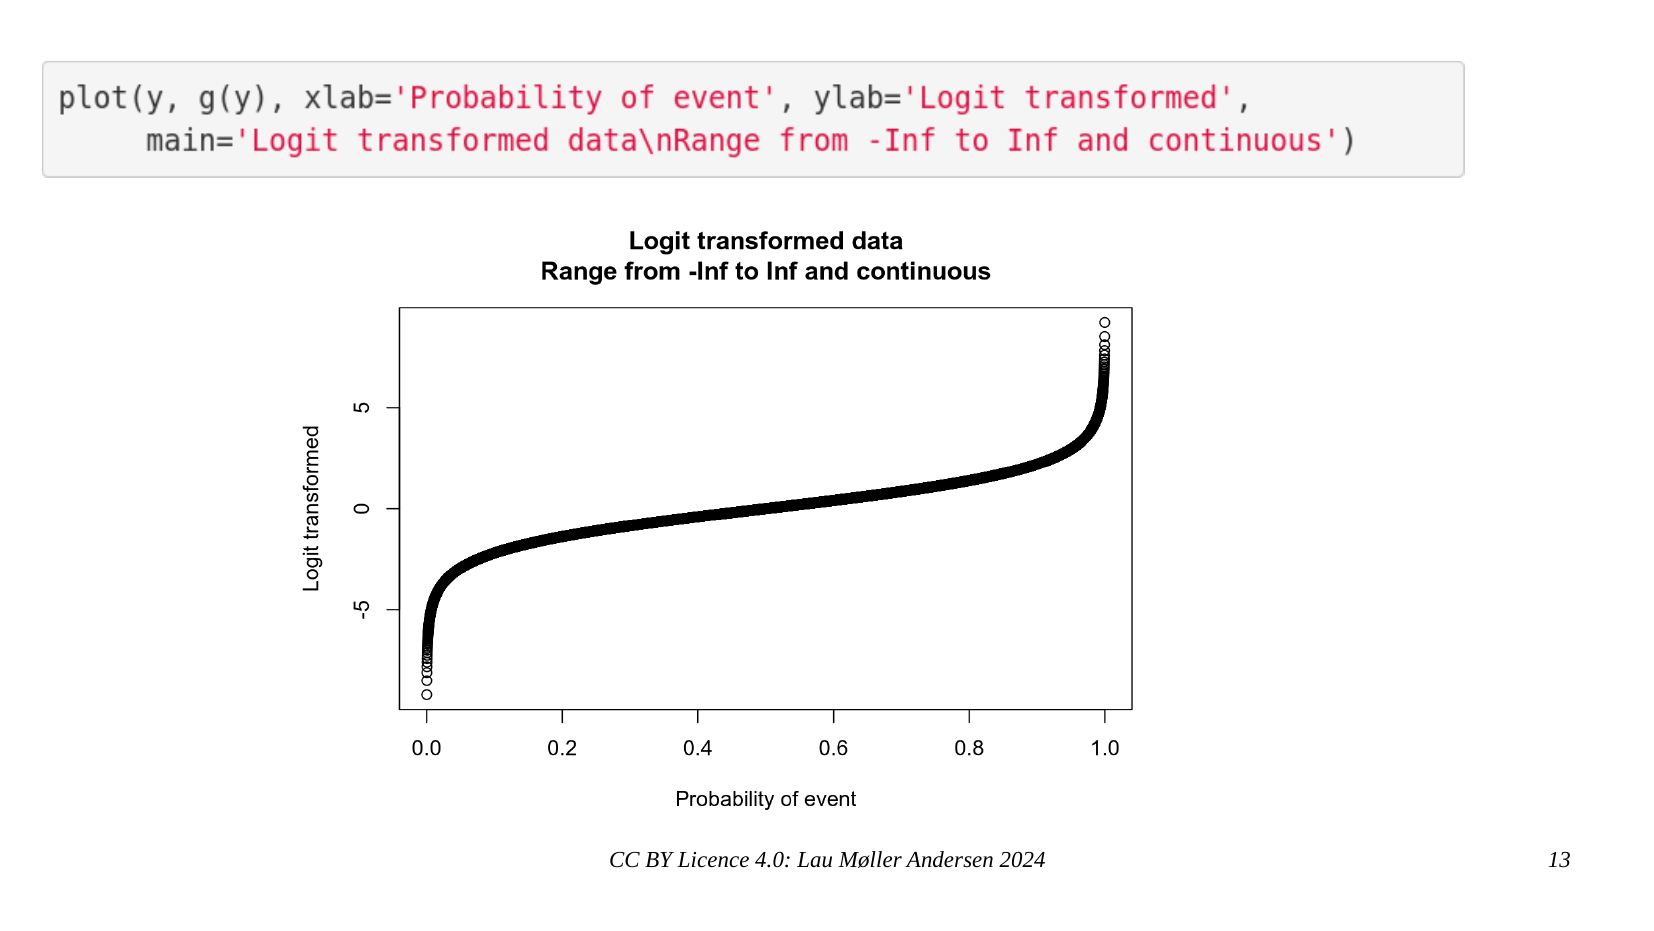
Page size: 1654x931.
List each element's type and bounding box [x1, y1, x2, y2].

picture [42, 61, 1465, 178]
picture [295, 203, 1185, 839]
